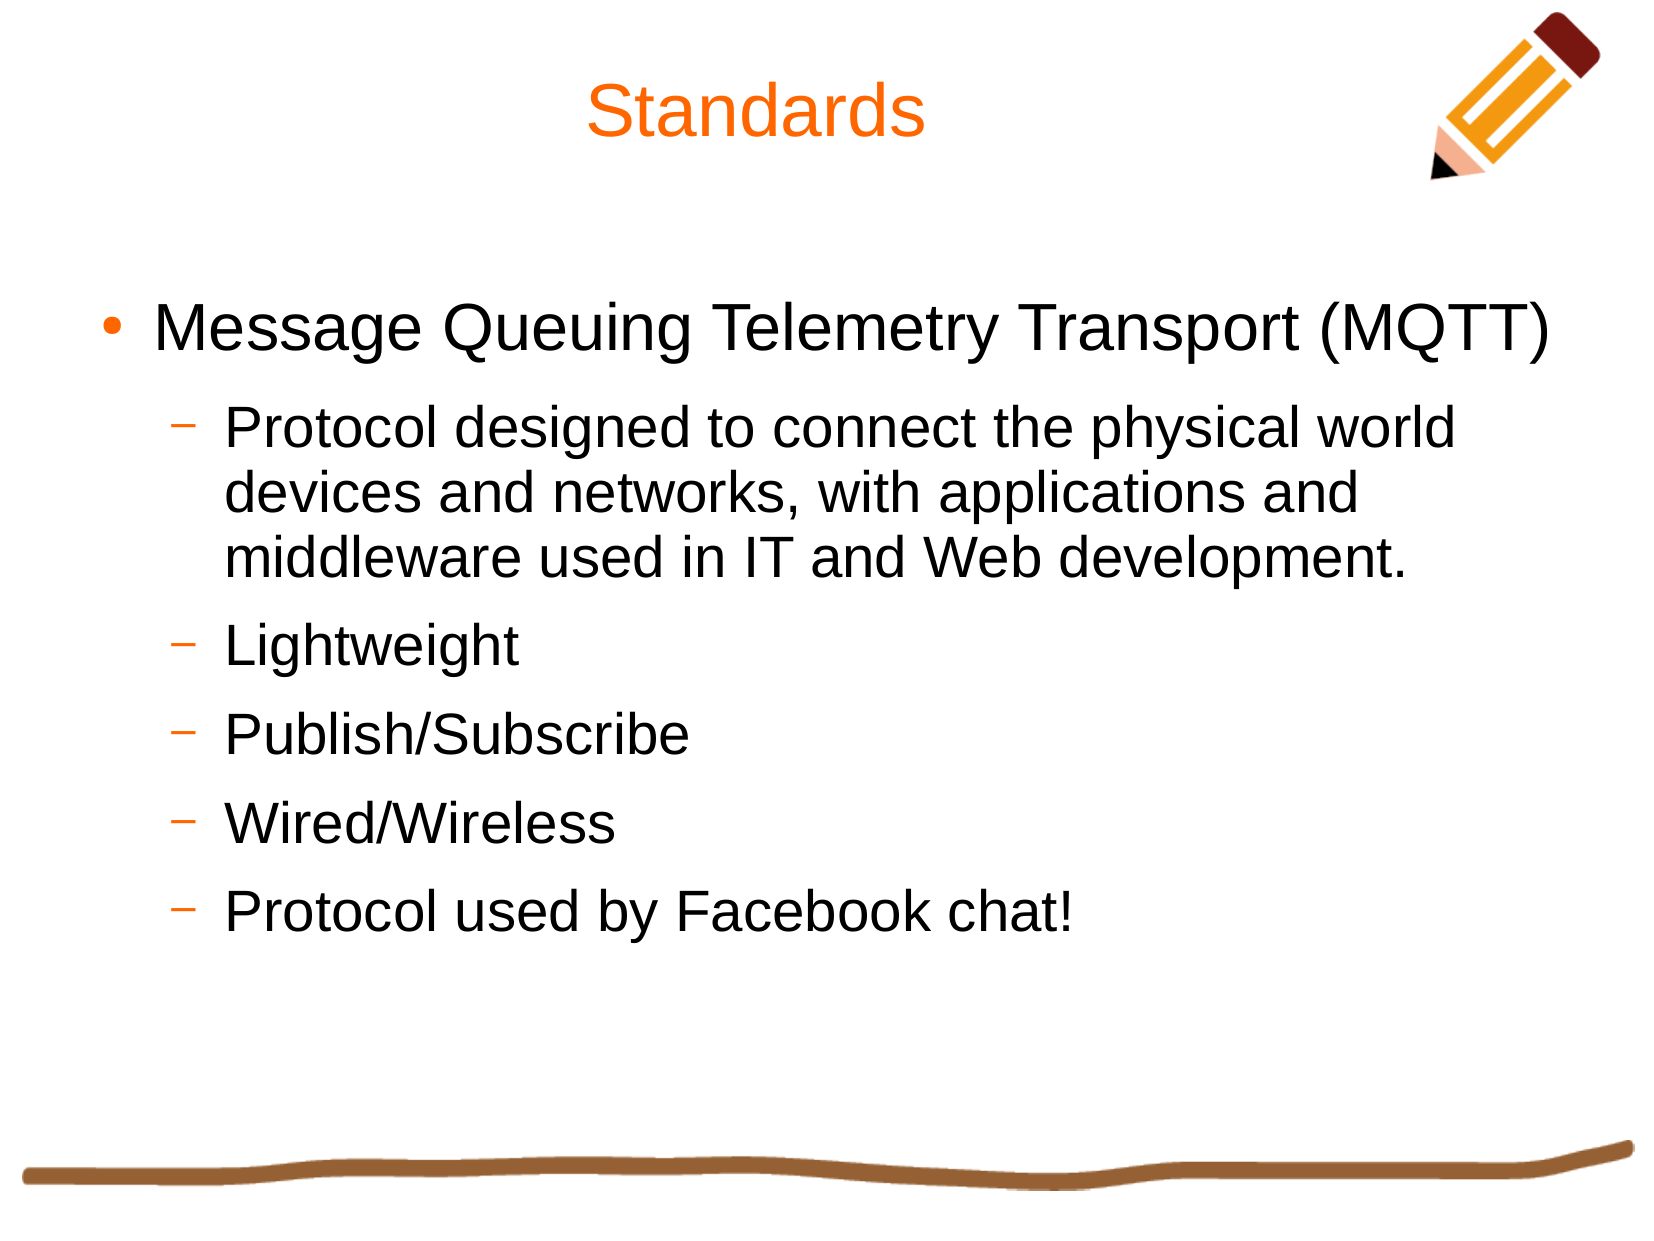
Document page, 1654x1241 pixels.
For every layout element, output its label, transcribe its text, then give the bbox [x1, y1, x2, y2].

title Standards [82, 49, 1430, 172]
picture [22, 1140, 1635, 1191]
list Message Queuing Telemetry Transport (MQTT) Protocol designed to connect the physical world devices and networks, with applications and middleware used in IT and Web development. Lightweight Publish/Subscribe Wired/Wireless Protocol used by Facebook chat! [82, 290, 1571, 1122]
picture [1430, 12, 1601, 181]
